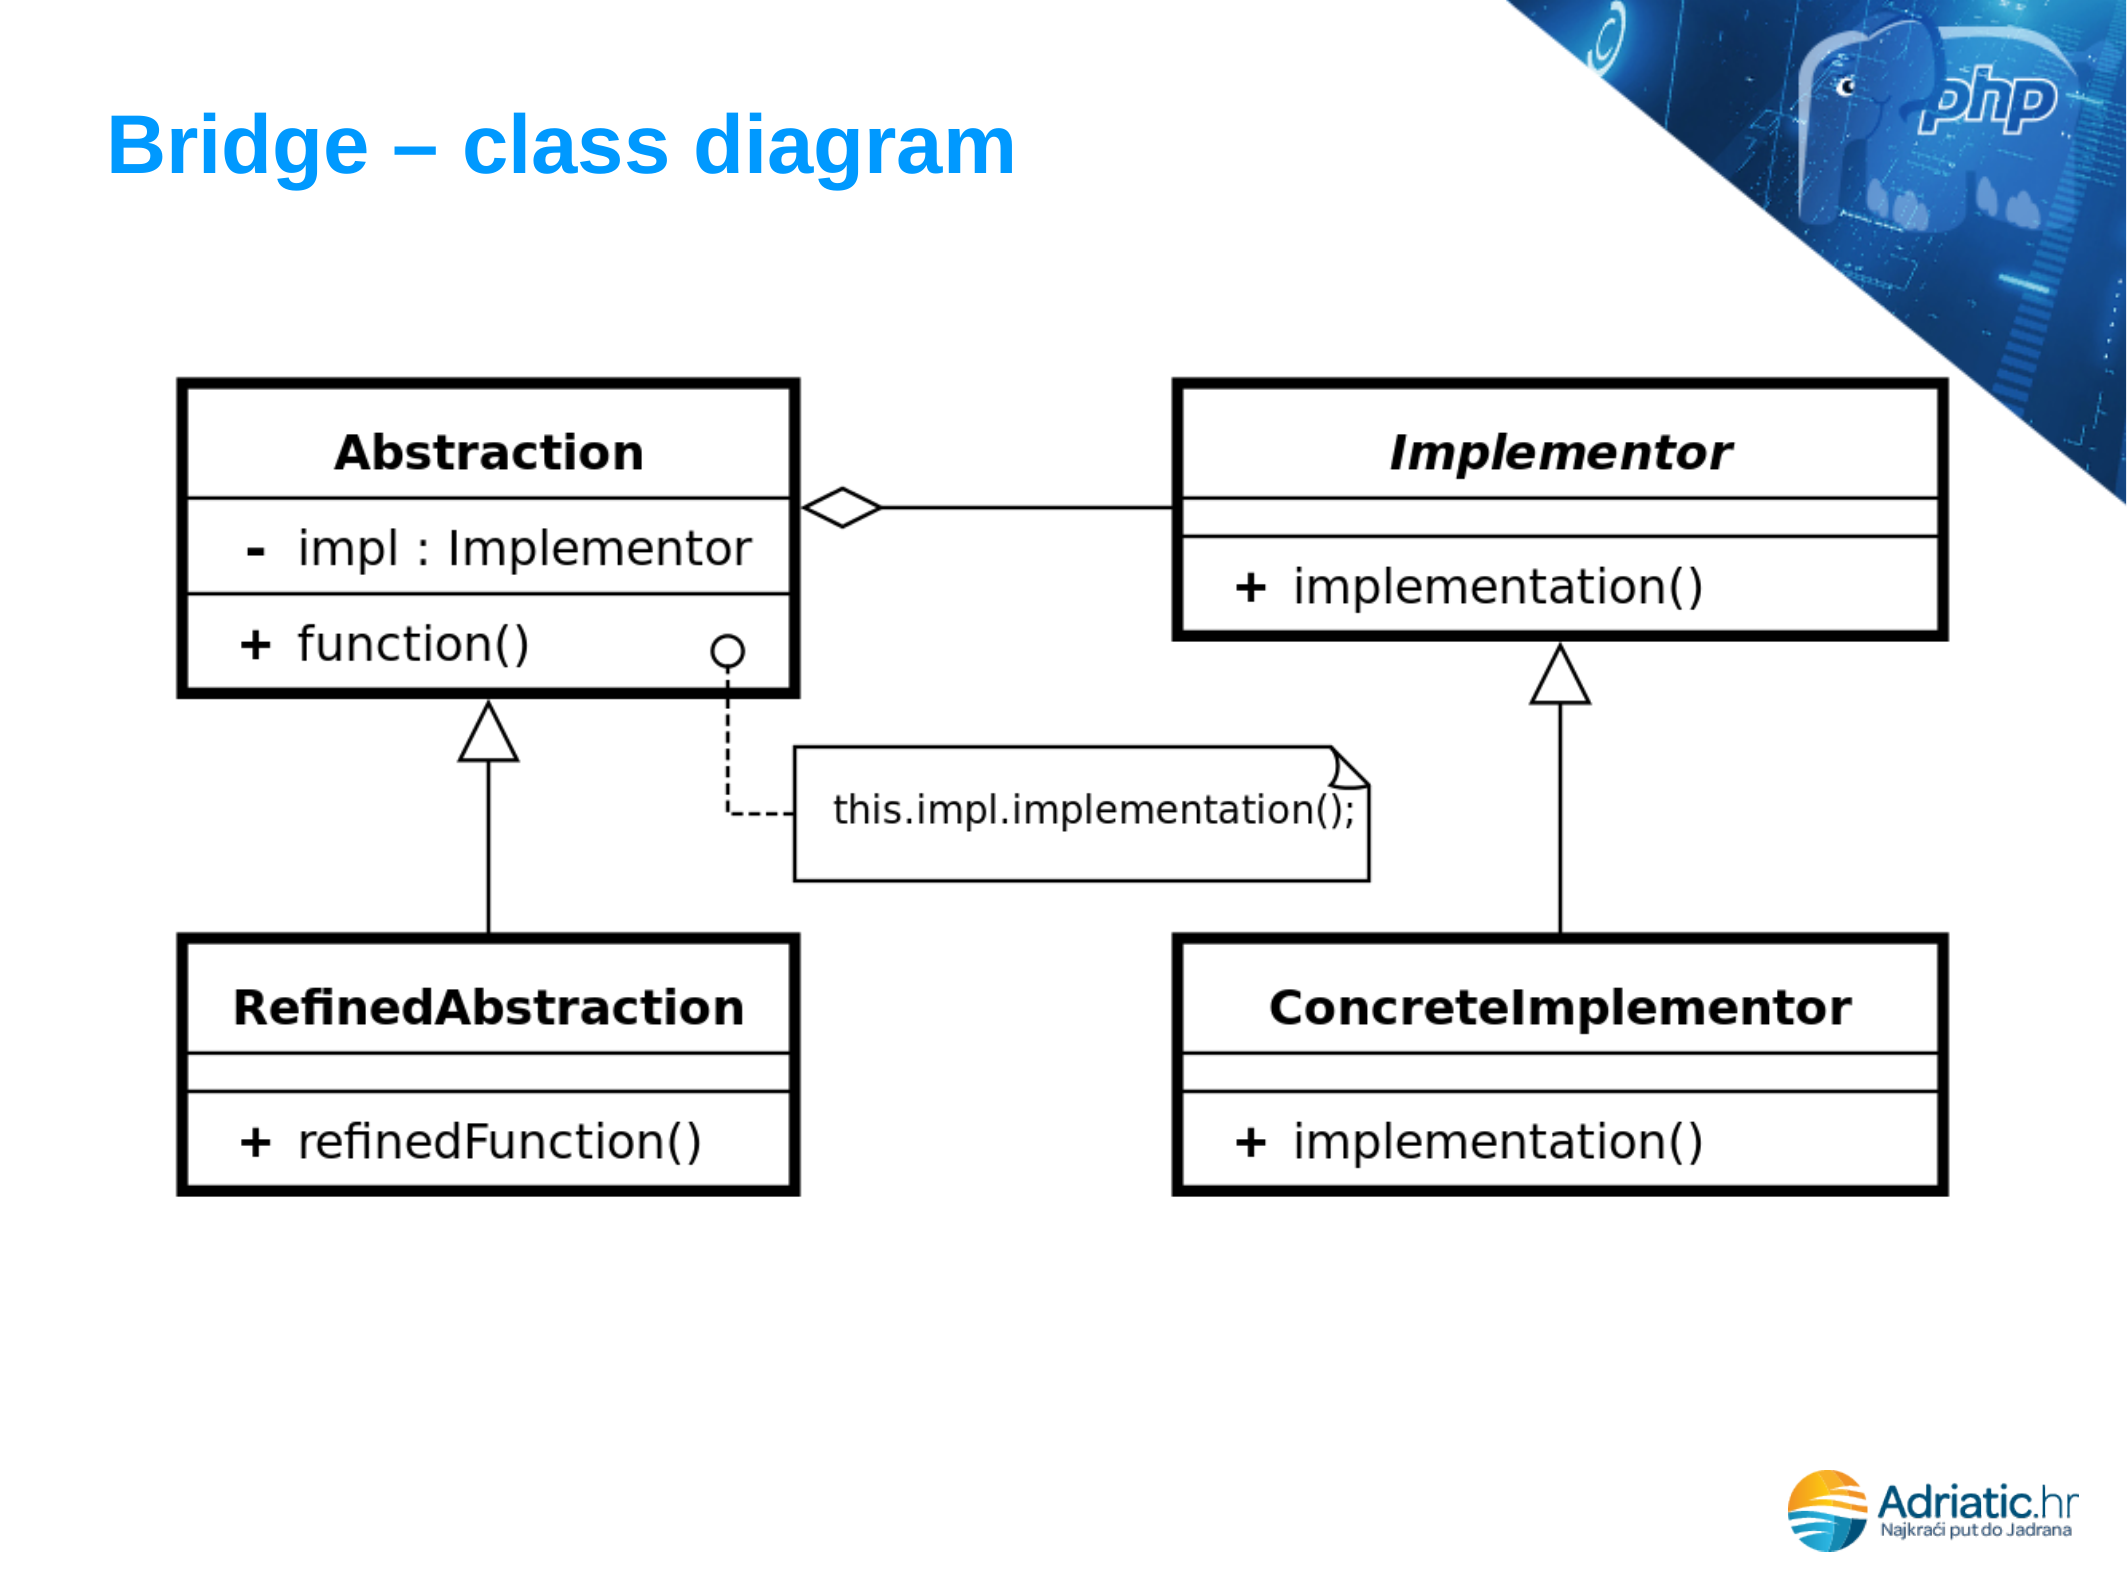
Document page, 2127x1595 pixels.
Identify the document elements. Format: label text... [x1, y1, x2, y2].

title Bridge – class diagram [106, 70, 1630, 219]
picture [106, 0, 2127, 1264]
picture [1788, 1470, 2079, 1552]
